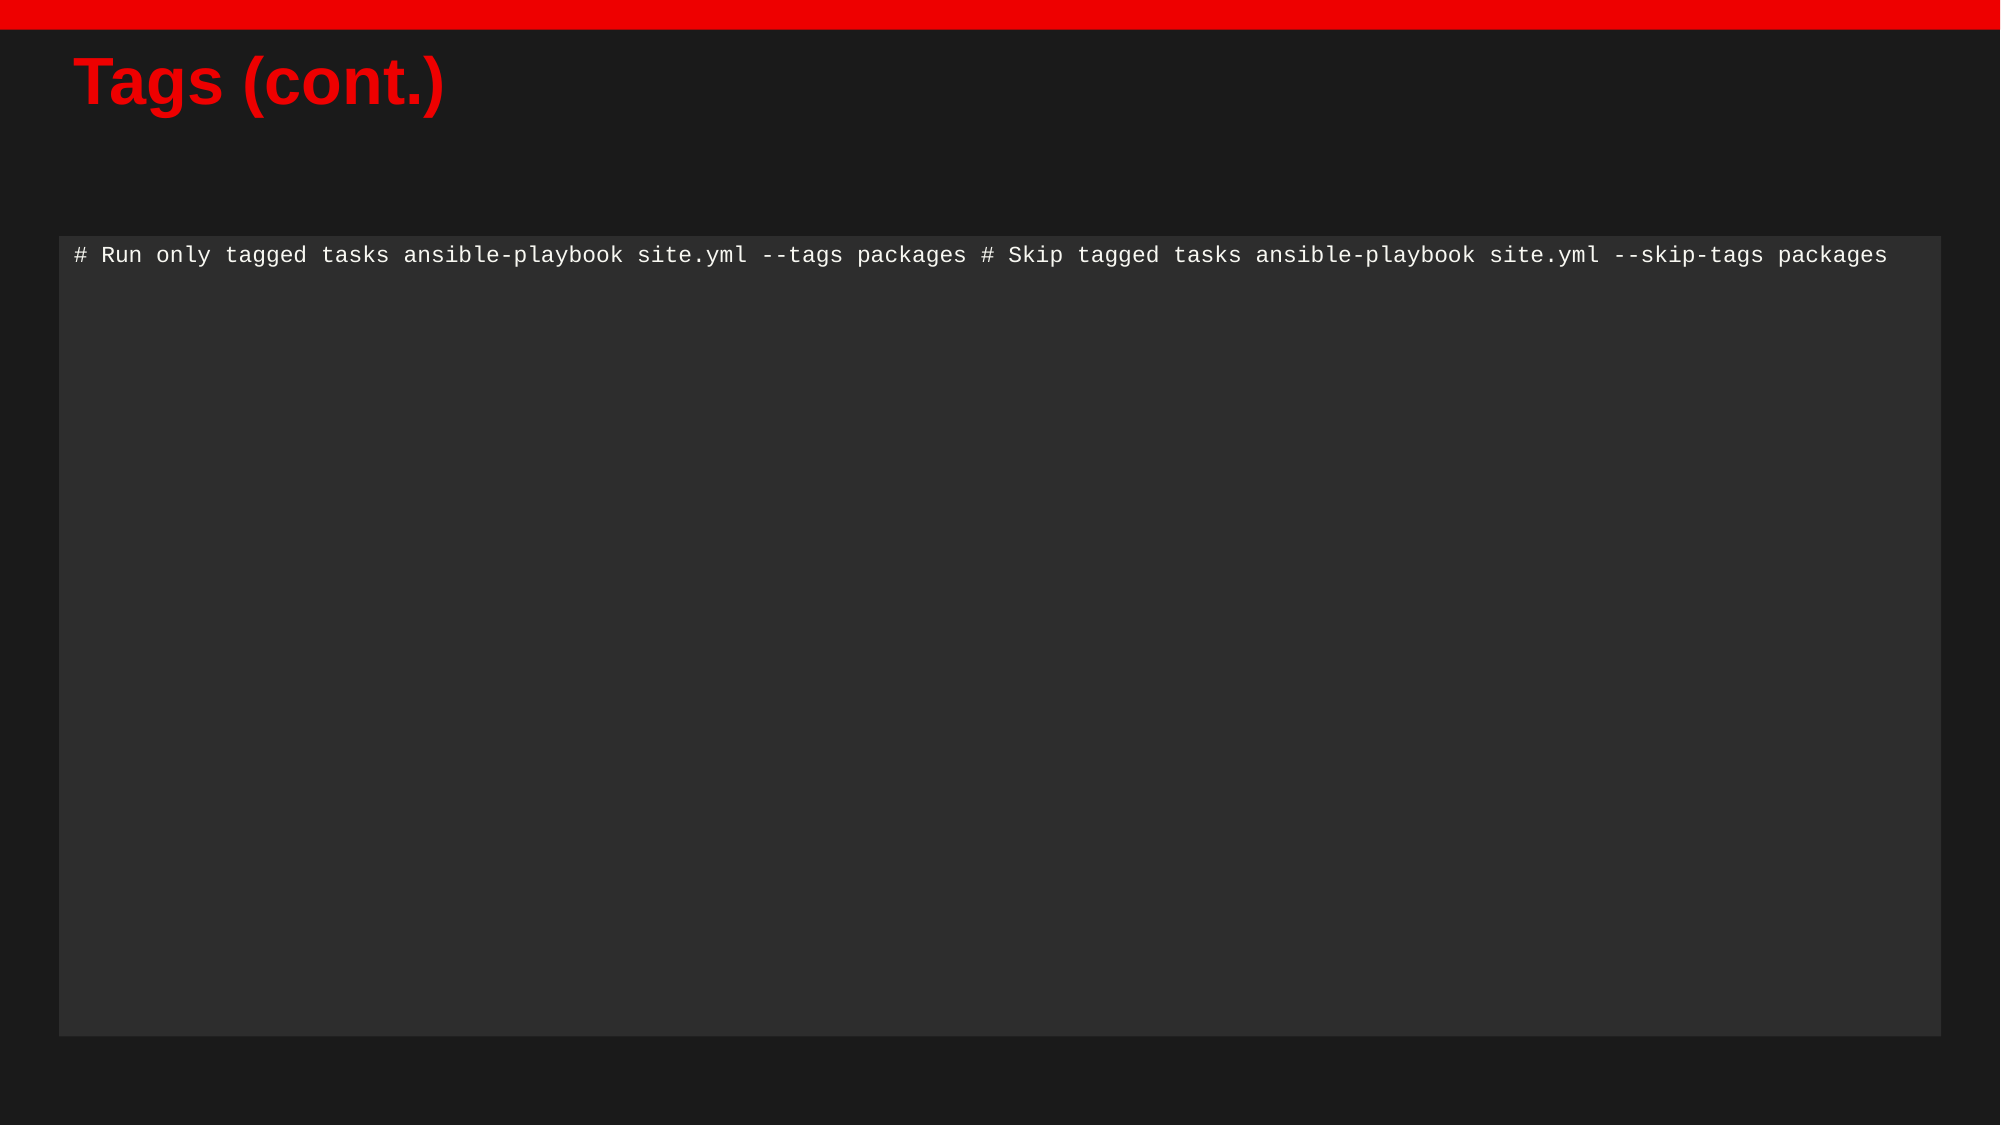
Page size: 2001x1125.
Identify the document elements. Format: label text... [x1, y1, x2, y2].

text_box Tags (cont.) [59, 36, 1942, 208]
text_box [0, 0, 2001, 30]
text_box # Run only tagged tasks ansible-playbook site.yml --tags packages # Skip tagged tasks ansible-playbook site.yml --skip-tags packages [59, 236, 1942, 1037]
